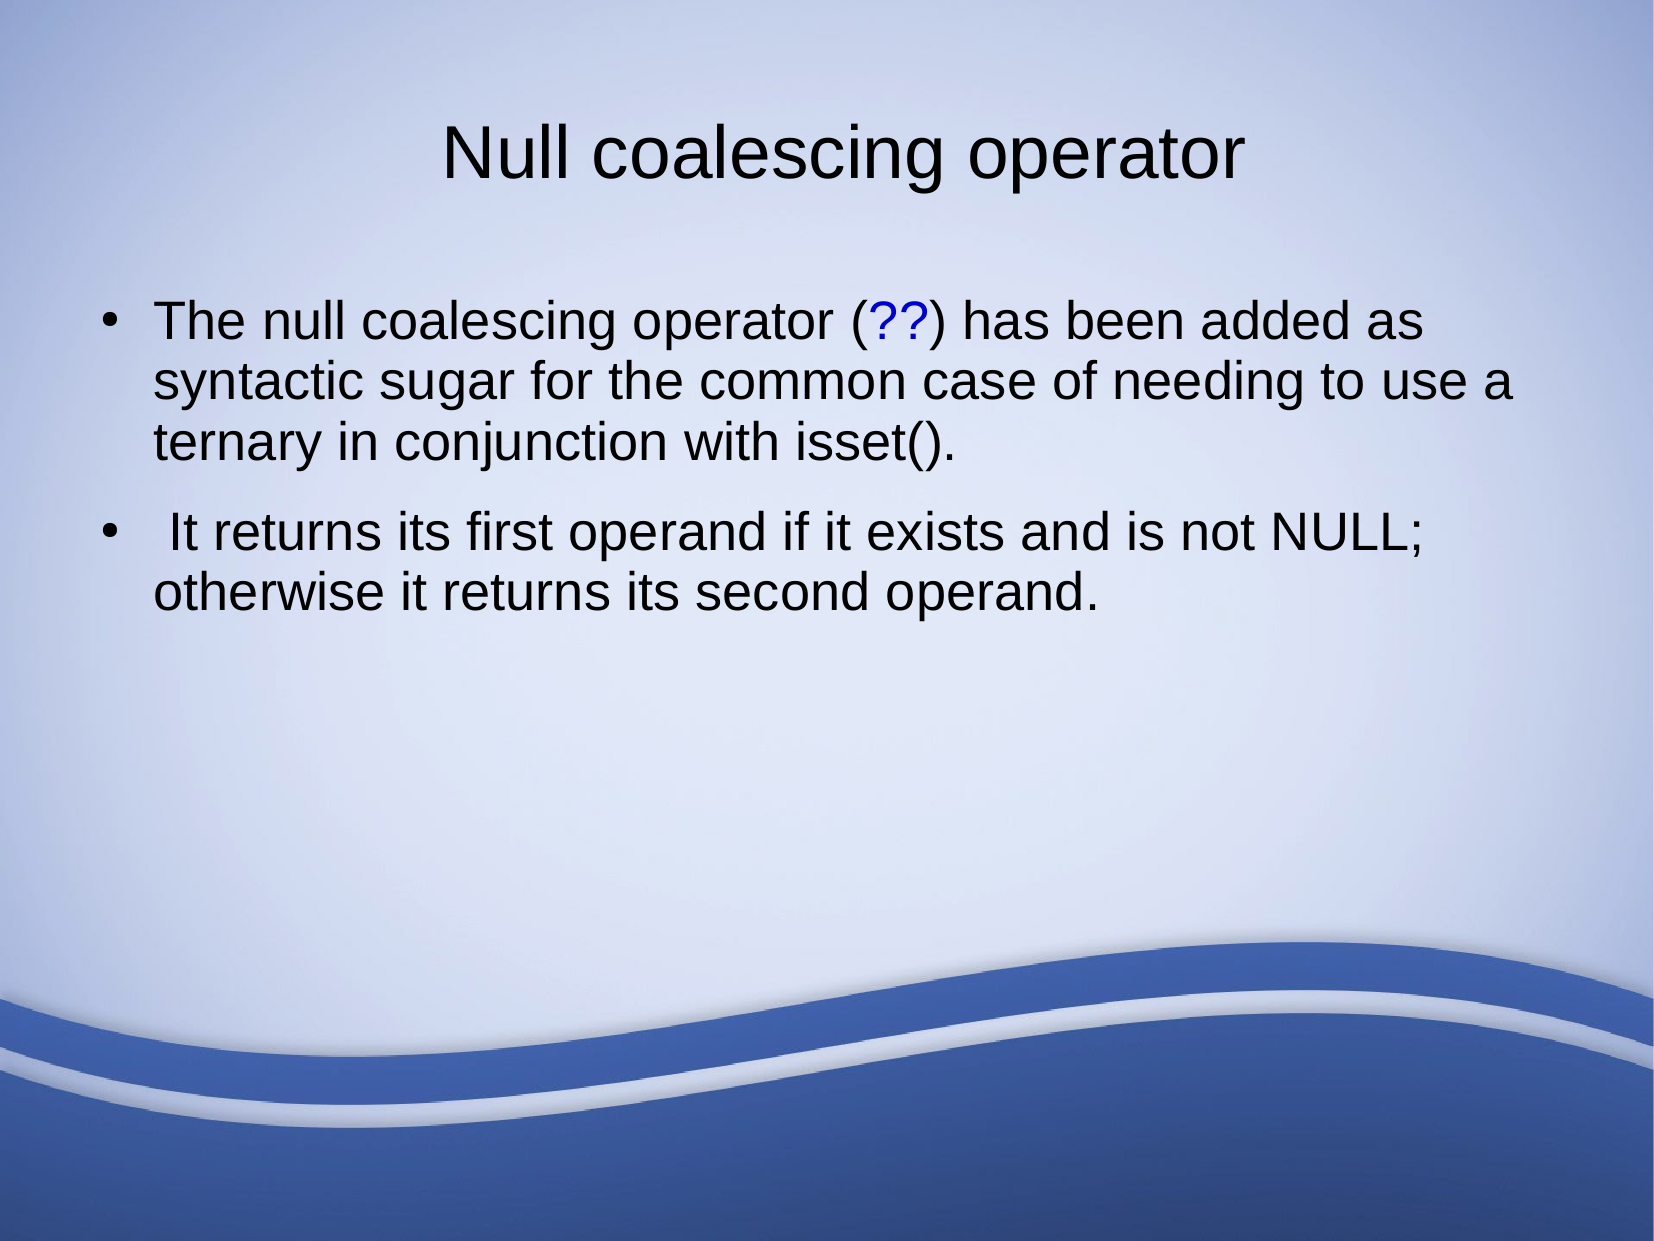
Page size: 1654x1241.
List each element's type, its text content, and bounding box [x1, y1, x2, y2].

picture [0, 0, 1654, 1241]
list The null coalescing operator (??) has been added as syntactic sugar for the common case of needing to use a ternary in conjunction with isset(). It returns its first operand if it exists and is not NULL; otherwise it returns its second operand. [82, 290, 1571, 1010]
title Null coalescing operator [82, 49, 1571, 257]
